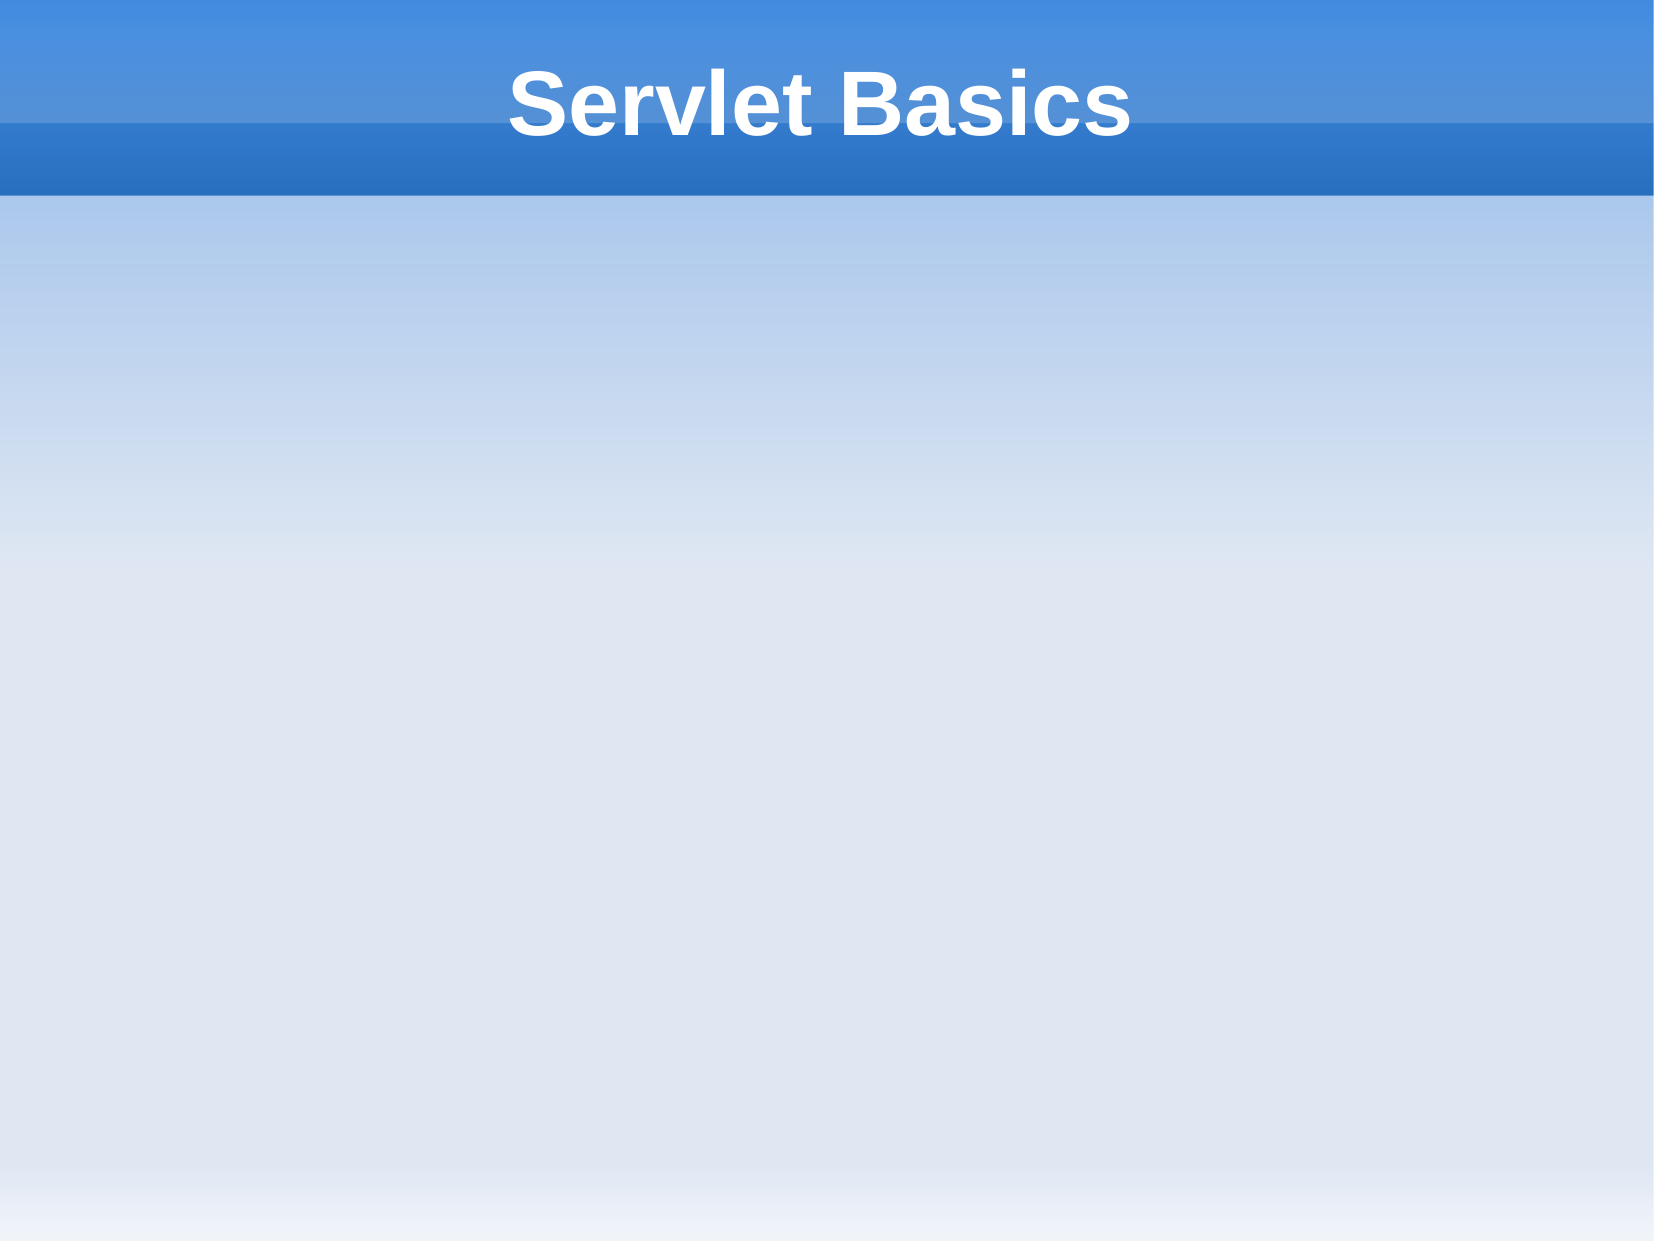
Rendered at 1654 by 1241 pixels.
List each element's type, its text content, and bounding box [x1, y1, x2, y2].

picture [0, 0, 1654, 1241]
title Servlet Basics [76, 0, 1565, 208]
